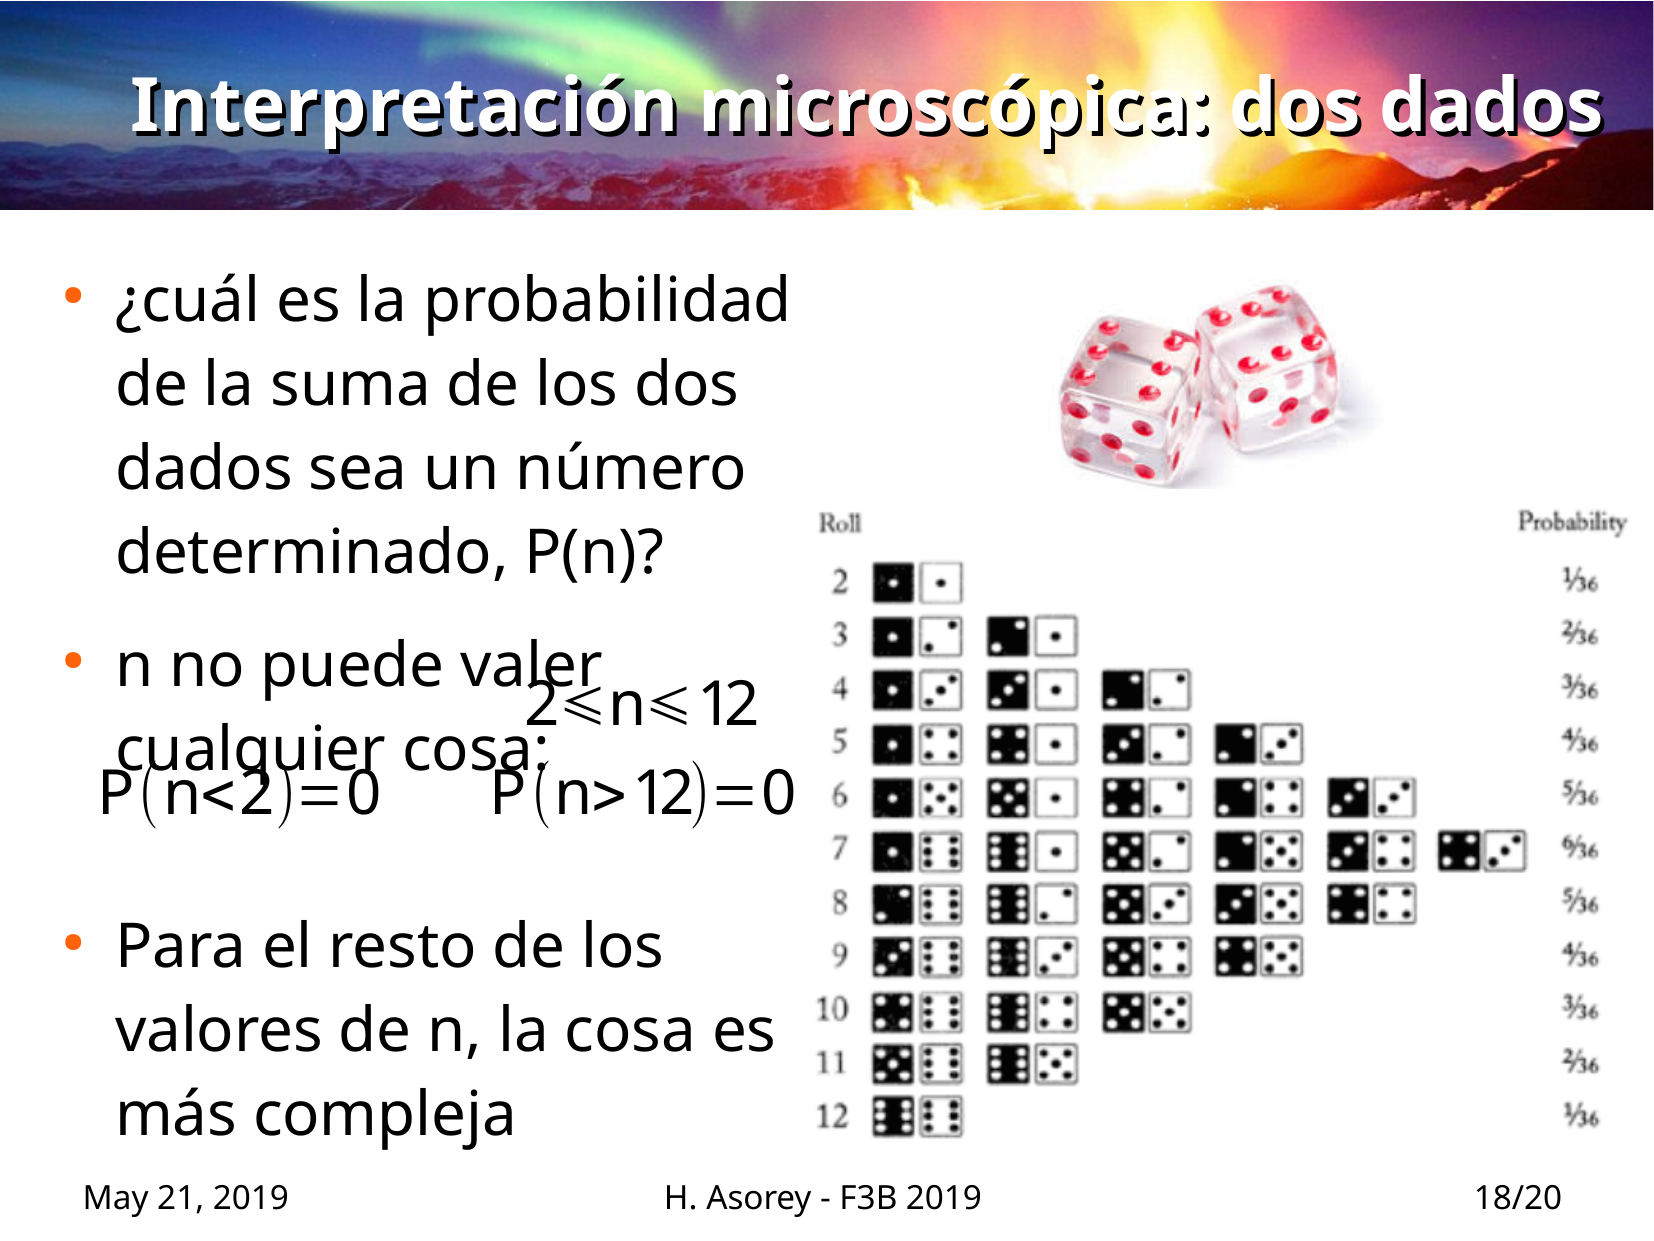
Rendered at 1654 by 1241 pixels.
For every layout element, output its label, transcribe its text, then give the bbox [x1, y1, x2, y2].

picture [778, 242, 1642, 1151]
chart [518, 665, 757, 742]
list ¿cuál es la probabilidad de la suma de los dos dados sea un número determinado, P(n)? n no puede valer cualquier cosa: Para el resto de los valores de n, la cosa es más compleja [45, 255, 807, 1156]
title Interpretación microscópica: dos dados [45, 15, 1606, 191]
chart [91, 755, 811, 834]
picture [0, 1, 1654, 210]
